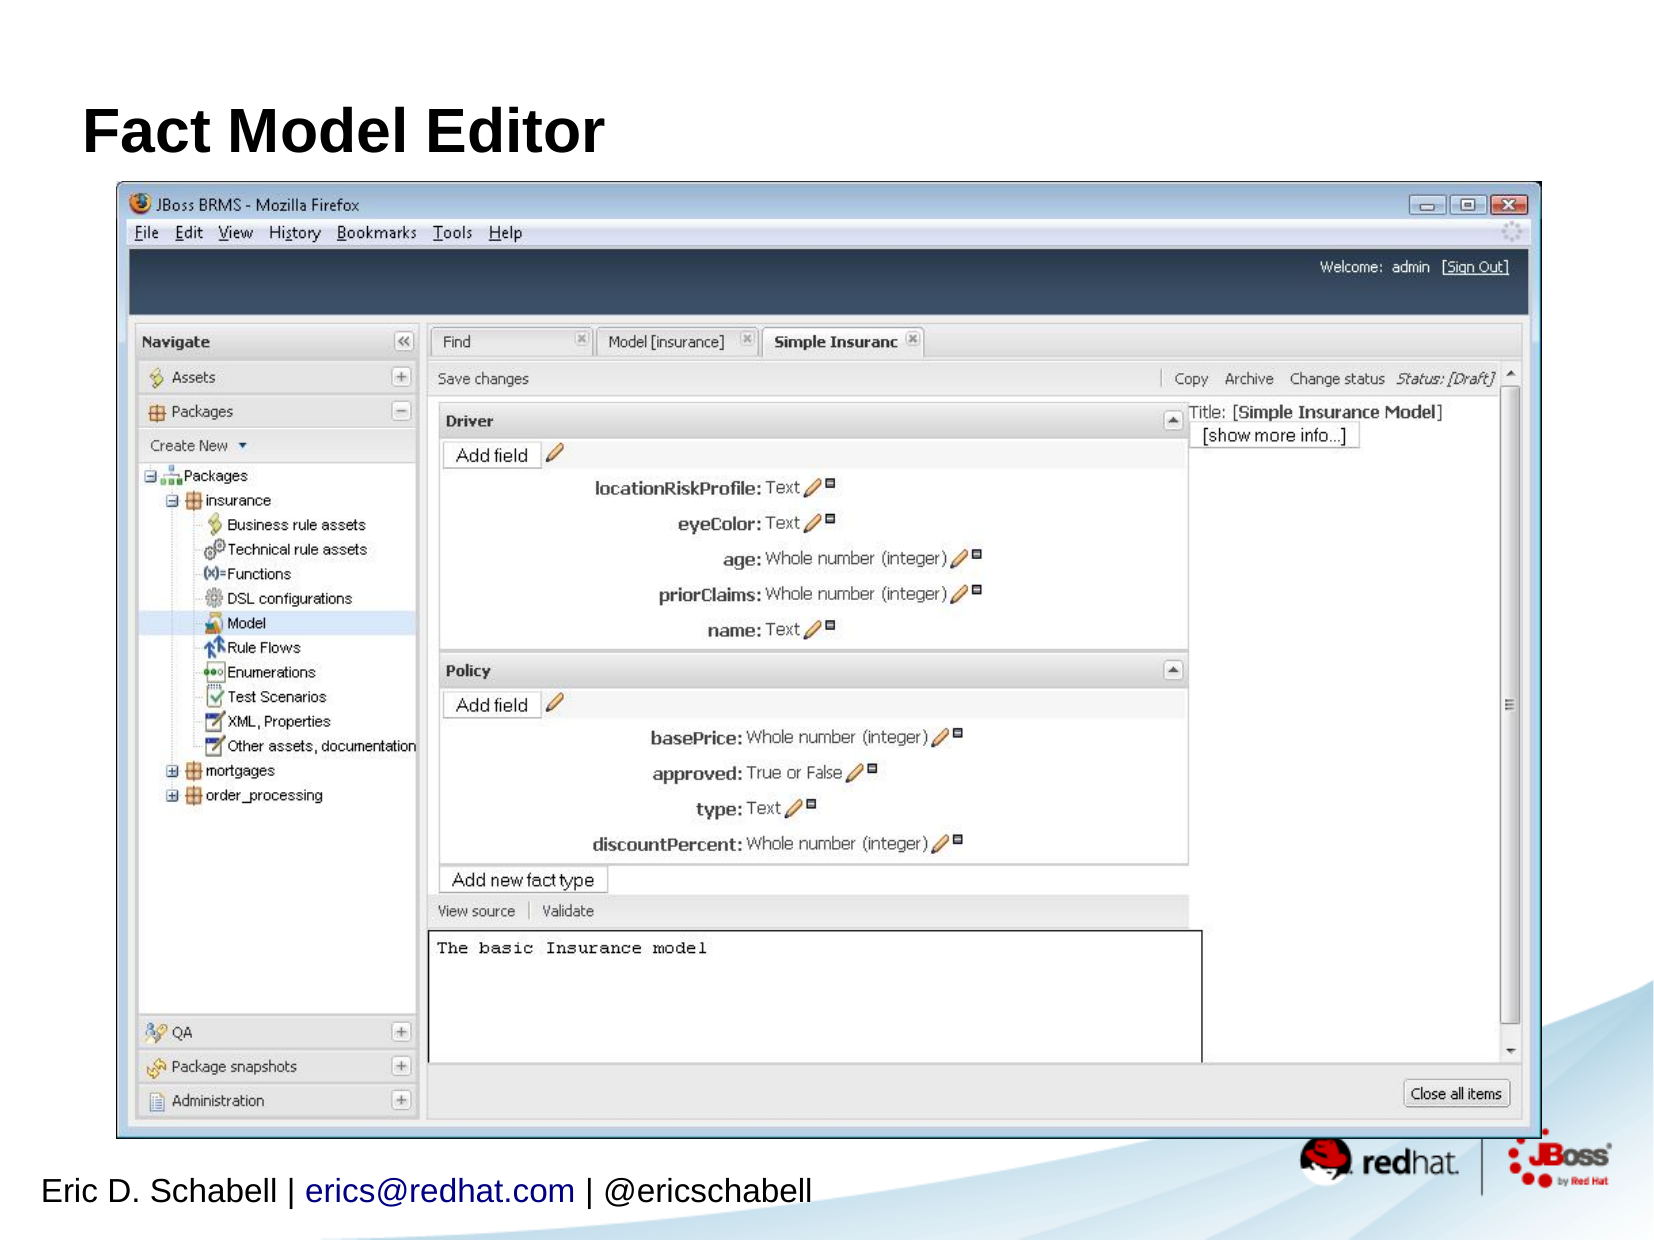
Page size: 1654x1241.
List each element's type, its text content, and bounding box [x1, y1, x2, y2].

picture [3, 0, 1654, 1240]
title Fact Model Editor [82, 37, 1571, 226]
